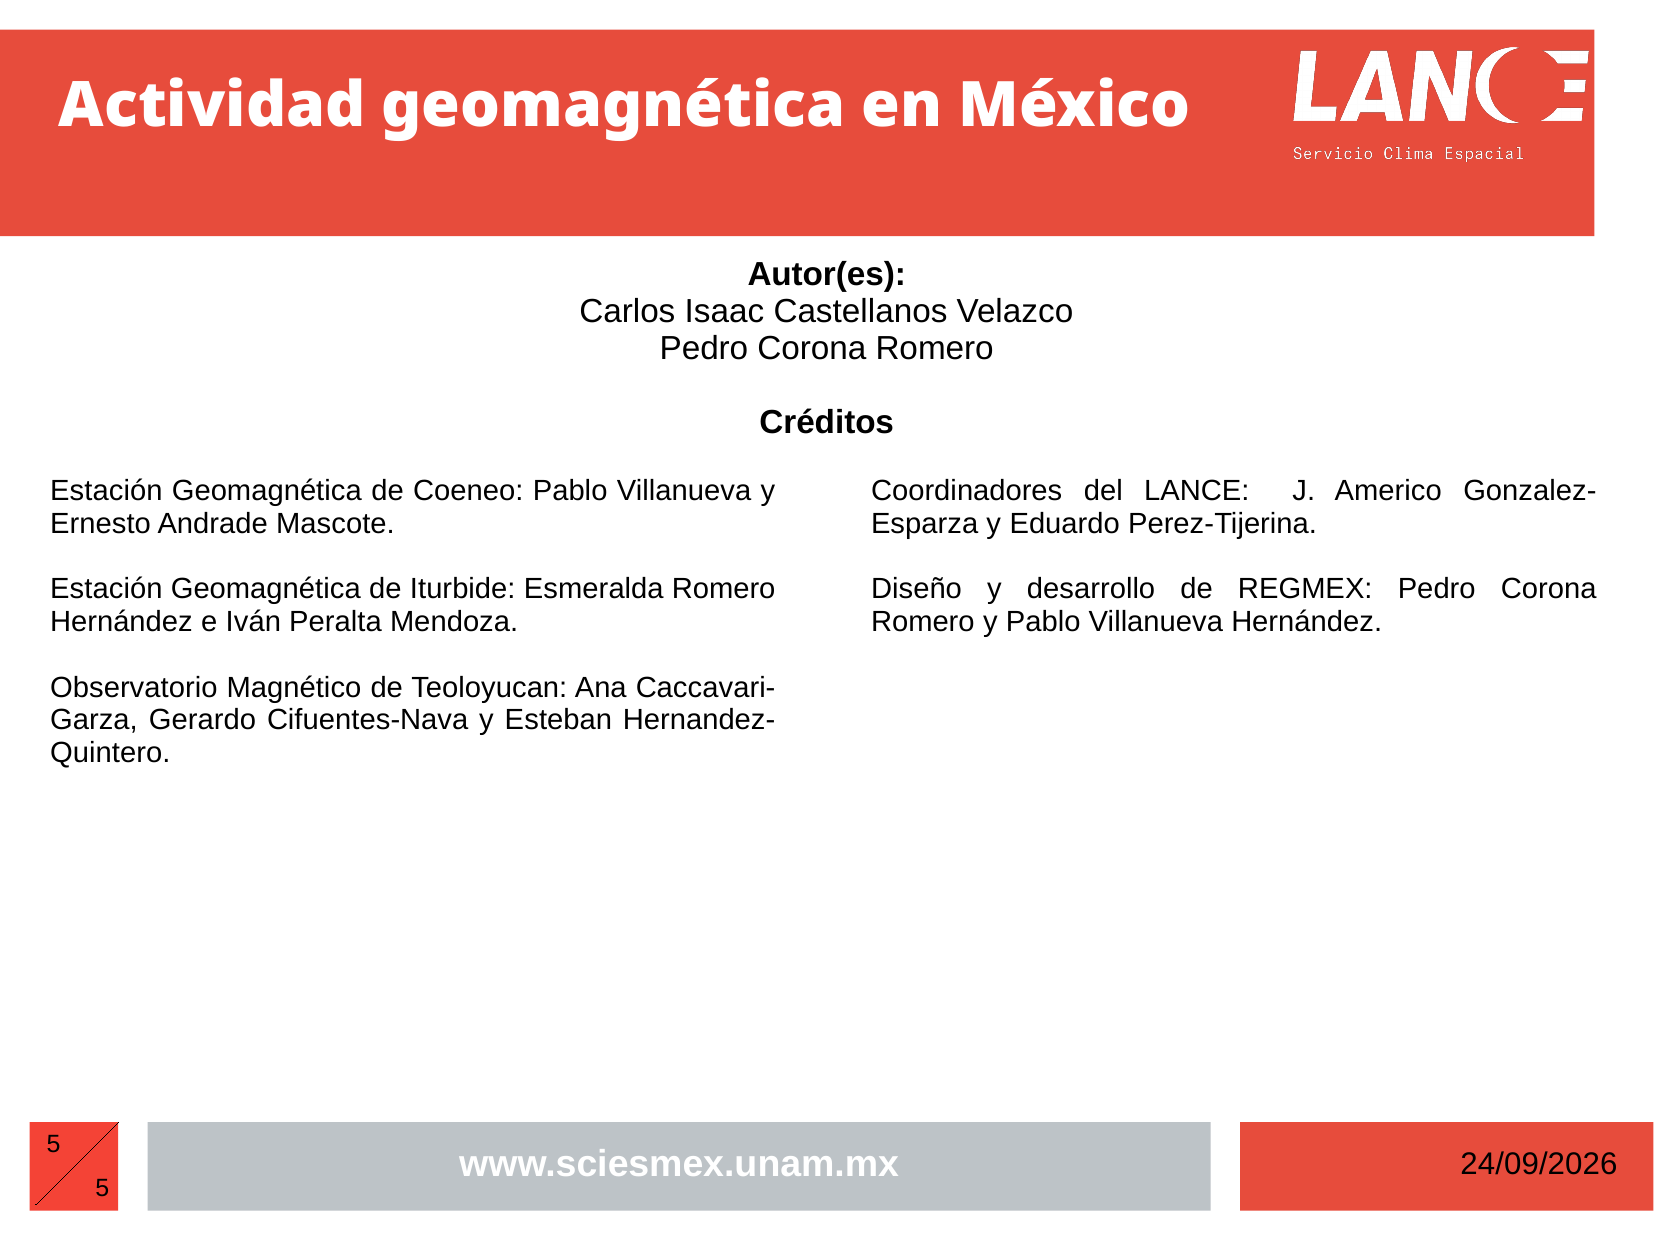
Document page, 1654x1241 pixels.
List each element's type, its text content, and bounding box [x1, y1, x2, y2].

text_box Coordinadores del LANCE: J. Americo Gonzalez-Esparza y Eduardo Perez-Tijerina. Diseño y desarrollo de REGMEX: Pedro Corona Romero y Pablo Villanueva Hernández. [856, 466, 1613, 778]
text_box Autor(es): Carlos Isaac Castellanos Velazco Pedro Corona Romero Créditos [23, 248, 1630, 449]
title Actividad geomagnética en México [59, 59, 1276, 207]
picture [1293, 47, 1589, 162]
text_box 22/08/2024 [1424, 1122, 1654, 1205]
text_box <número> [31, 1122, 176, 1170]
text_box Estación Geomagnética de Coeneo: Pablo Villanueva y Ernesto Andrade Mascote. Estación Geomagnética de Iturbide: Esmeralda Romero Hernández e Iván Peralta Mendoza. Observatorio Magnético de Teoloyucan: Ana Caccavari-Garza, Gerardo Cifuentes-Nava y Esteban Hernandez-Quintero. [35, 466, 792, 842]
text_box 5 [35, 1151, 125, 1209]
text_box www.sciesmex.unam.mx [153, 1122, 1205, 1205]
